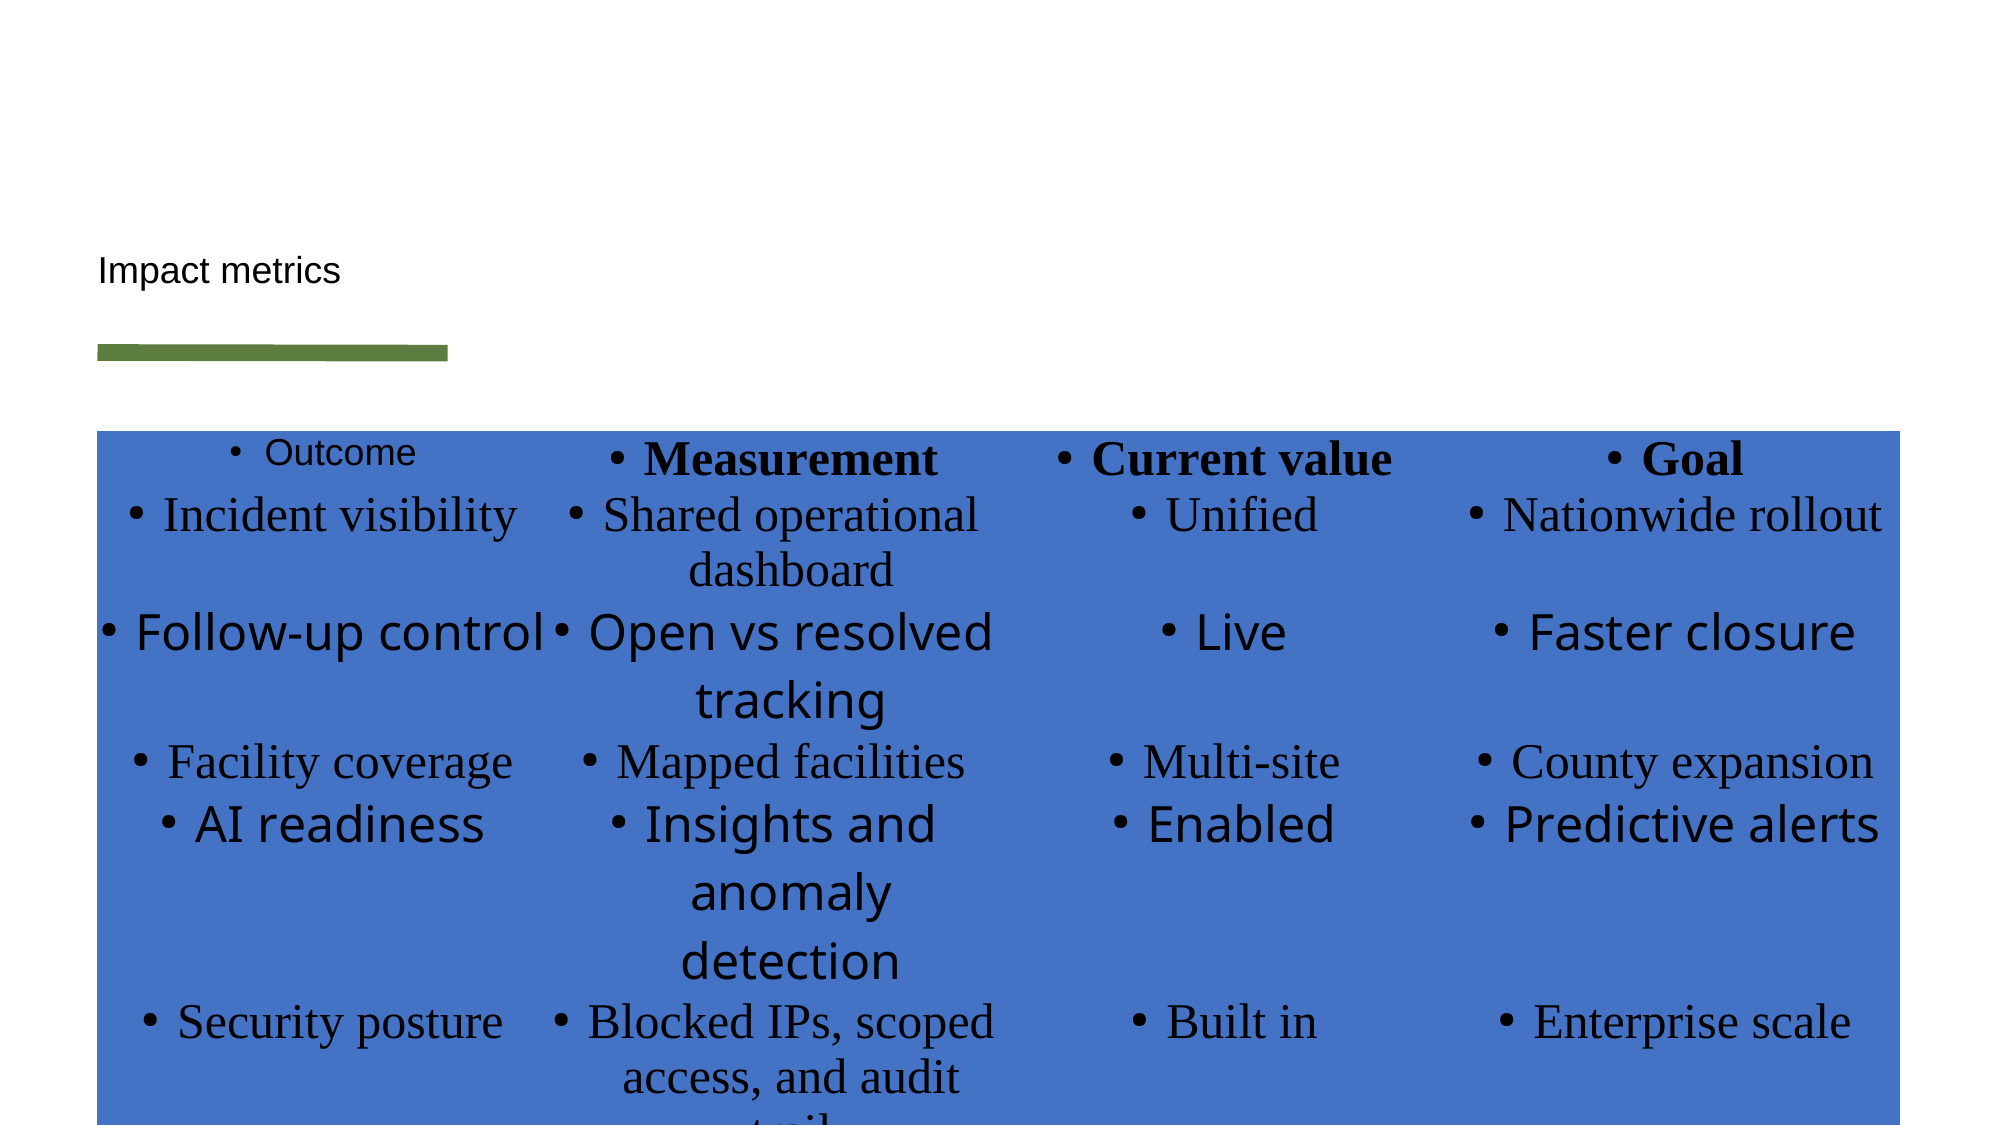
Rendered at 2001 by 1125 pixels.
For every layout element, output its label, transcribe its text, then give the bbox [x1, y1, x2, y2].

table_cell Follow-up control [97, 597, 548, 734]
table_cell Incident visibility [97, 487, 548, 597]
table_cell Enabled [999, 789, 1450, 994]
table_cell Predictive alerts [1450, 789, 1900, 994]
title Impact metrics [97, 95, 1898, 291]
table_cell Unified [999, 487, 1450, 597]
table_cell Blocked IPs, scoped access, and audit trail [548, 994, 999, 1125]
table_header Current value [999, 431, 1450, 487]
table_header Outcome [97, 431, 548, 487]
table_cell Multi-site [999, 734, 1450, 789]
table_cell Built in [999, 994, 1450, 1125]
table_cell Live [999, 597, 1450, 734]
table_cell AI readiness [97, 789, 548, 994]
table_cell Facility coverage [97, 734, 548, 789]
table_cell Mapped facilities [548, 734, 999, 789]
table_header Goal [1450, 431, 1900, 487]
table_cell Insights and anomaly detection [548, 789, 999, 994]
table_cell Nationwide rollout [1450, 487, 1900, 597]
table_cell Security posture [97, 994, 548, 1125]
table_cell County expansion [1450, 734, 1900, 789]
table_header Measurement [548, 431, 999, 487]
table_cell Enterprise scale [1450, 994, 1900, 1125]
table_cell Faster closure [1450, 597, 1900, 734]
table_cell Open vs resolved tracking [548, 597, 999, 734]
table_cell Shared operational dashboard [548, 487, 999, 597]
